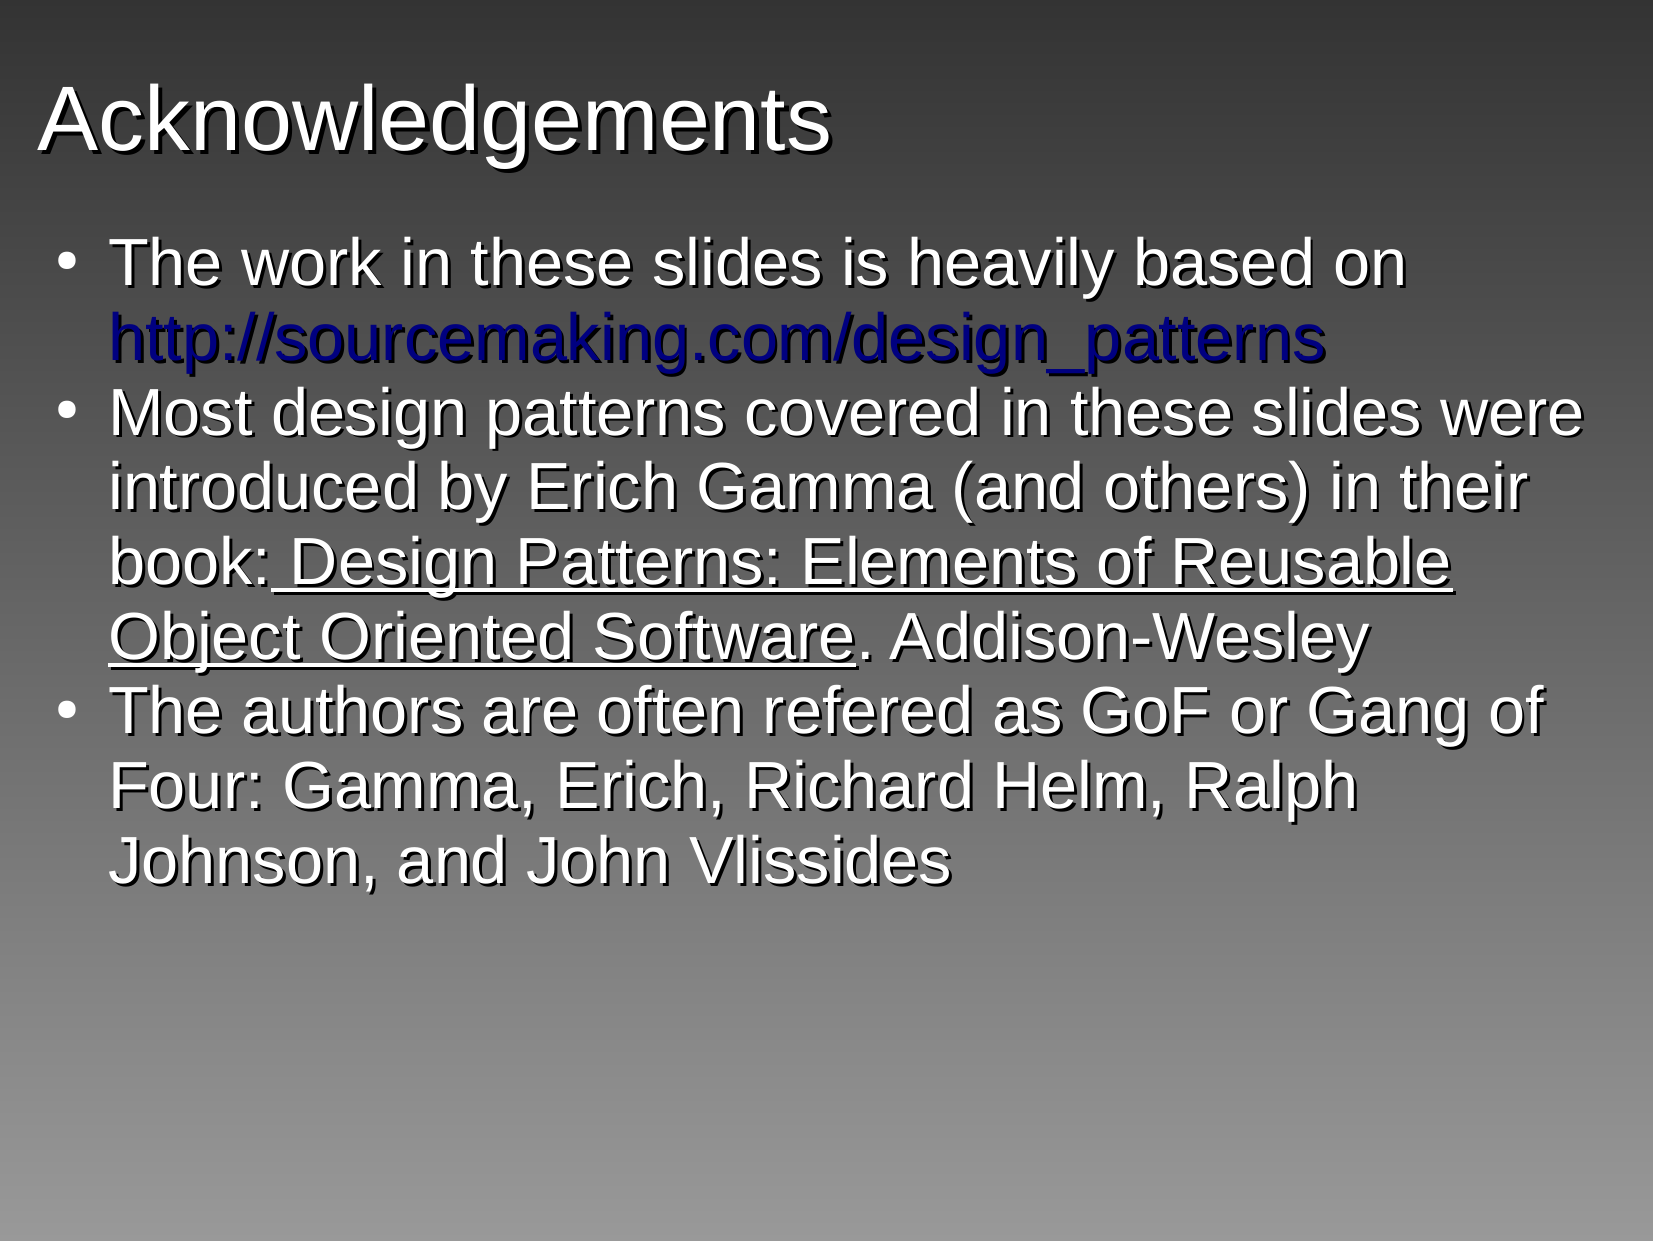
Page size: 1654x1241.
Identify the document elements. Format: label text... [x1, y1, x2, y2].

title Acknowledgements [37, 56, 1613, 181]
list The work in these slides is heavily based on http://sourcemaking.com/design_patterns Most design patterns covered in these slides were introduced by Erich Gamma (and others) in their book: Design Patterns: Elements of Reusable Object Oriented Software. Addison-Wesley The authors are often refered as GoF or Gang of Four: Gamma, Erich, Richard Helm, Ralph Johnson, and John Vlissides [37, 225, 1613, 1126]
